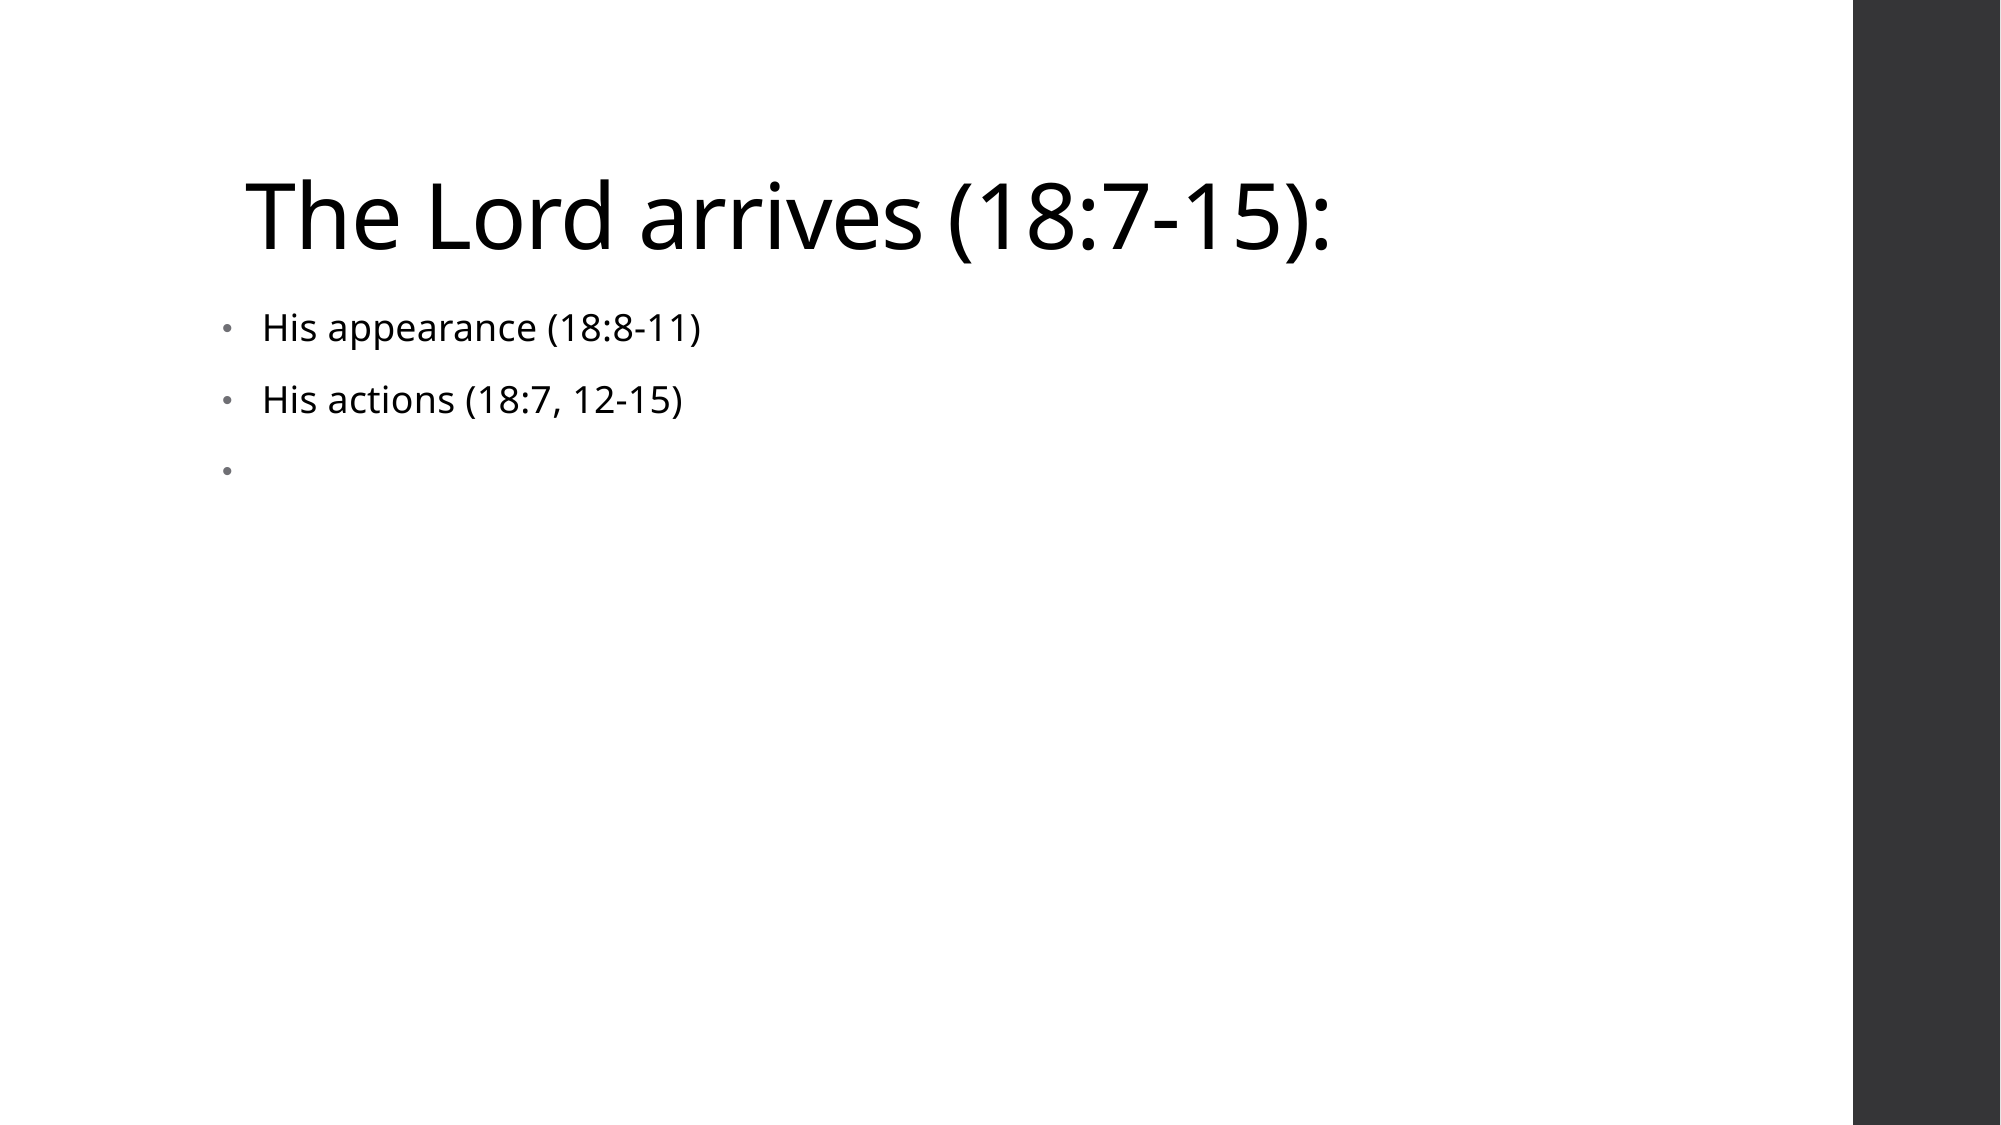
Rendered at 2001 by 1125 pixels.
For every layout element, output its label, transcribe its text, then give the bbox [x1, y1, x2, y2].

title The Lord arrives (18:7-15): [206, 60, 1797, 278]
list His appearance (18:8-11) His actions (18:7, 12-15) [206, 299, 1617, 1014]
